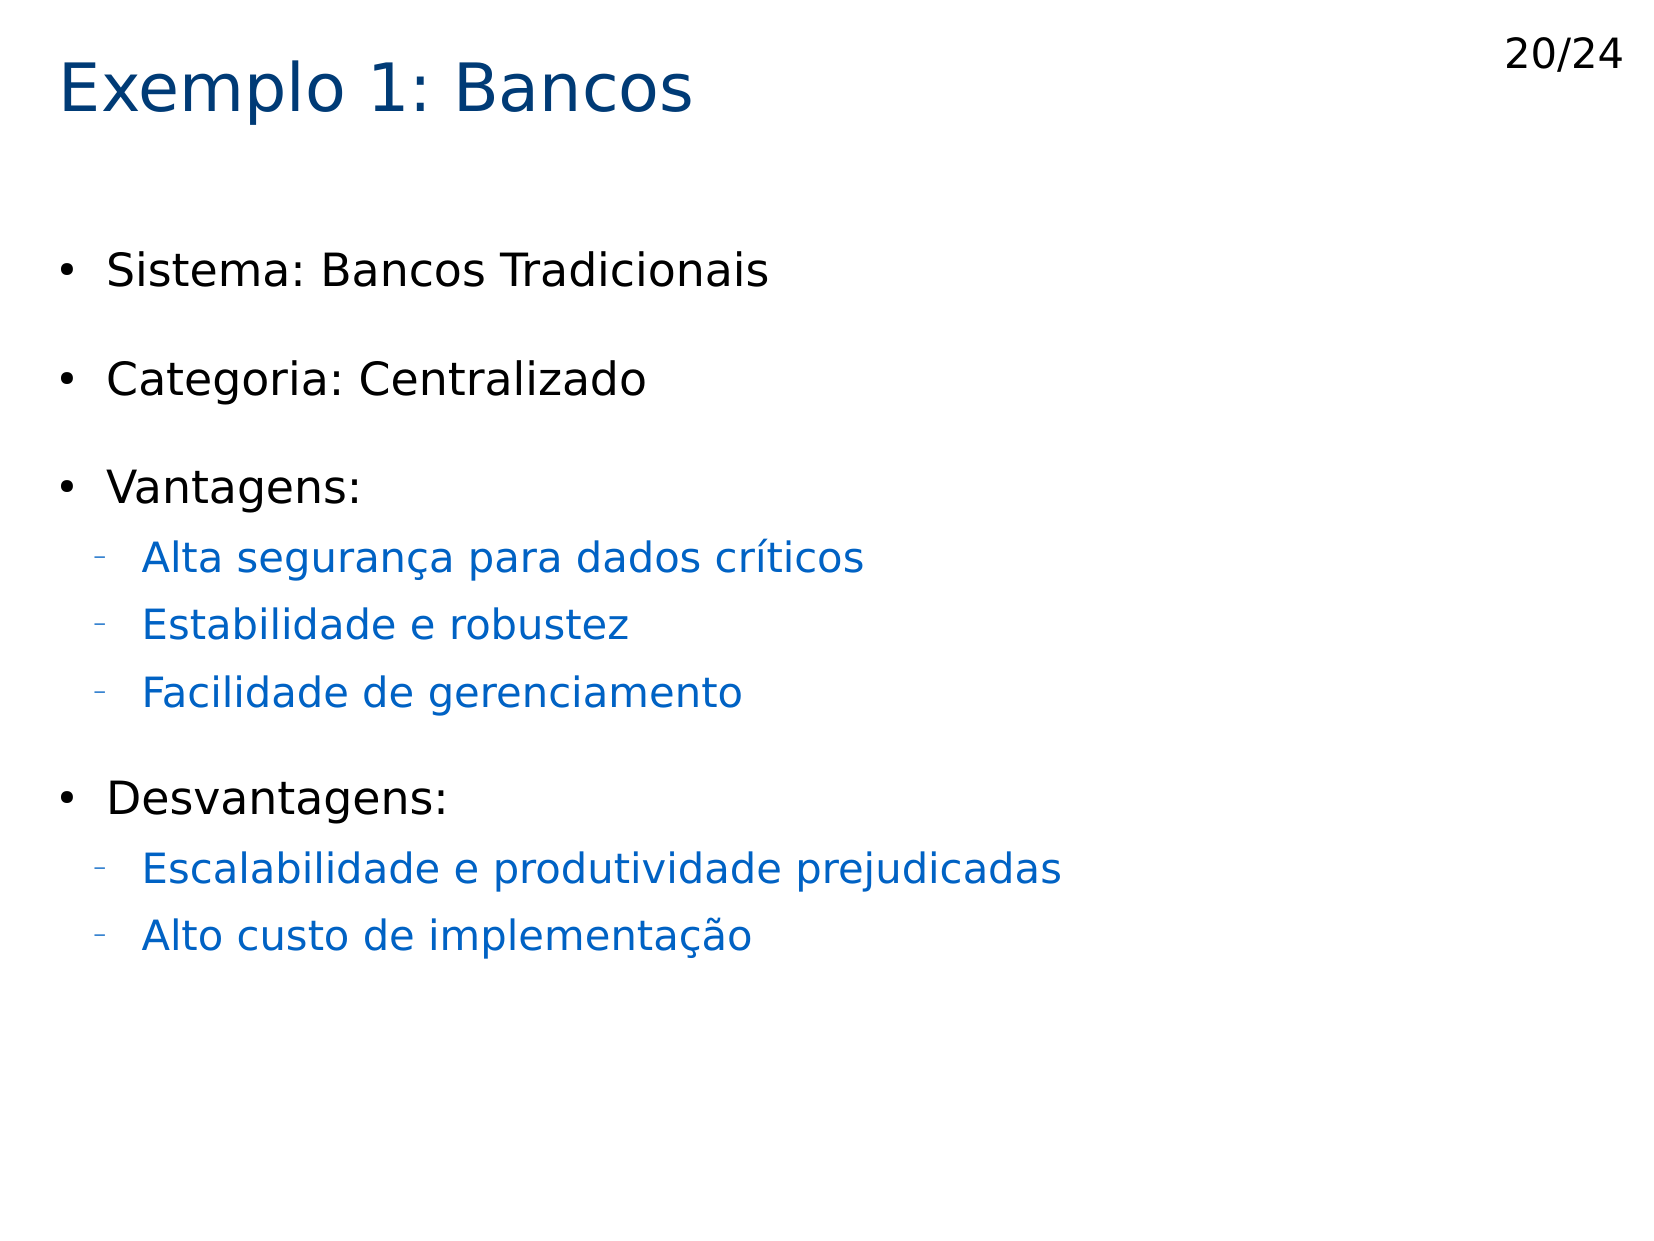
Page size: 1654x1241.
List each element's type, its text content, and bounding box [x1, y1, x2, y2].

list Sistema: Bancos Tradicionais Categoria: Centralizado Vantagens: Alta segurança para dados críticos Estabilidade e robustez Facilidade de gerenciamento Desvantagens: Escalabilidade e produtividade prejudicadas Alto custo de implementação [59, 236, 1595, 1211]
title Exemplo 1: Bancos [59, 29, 1506, 148]
